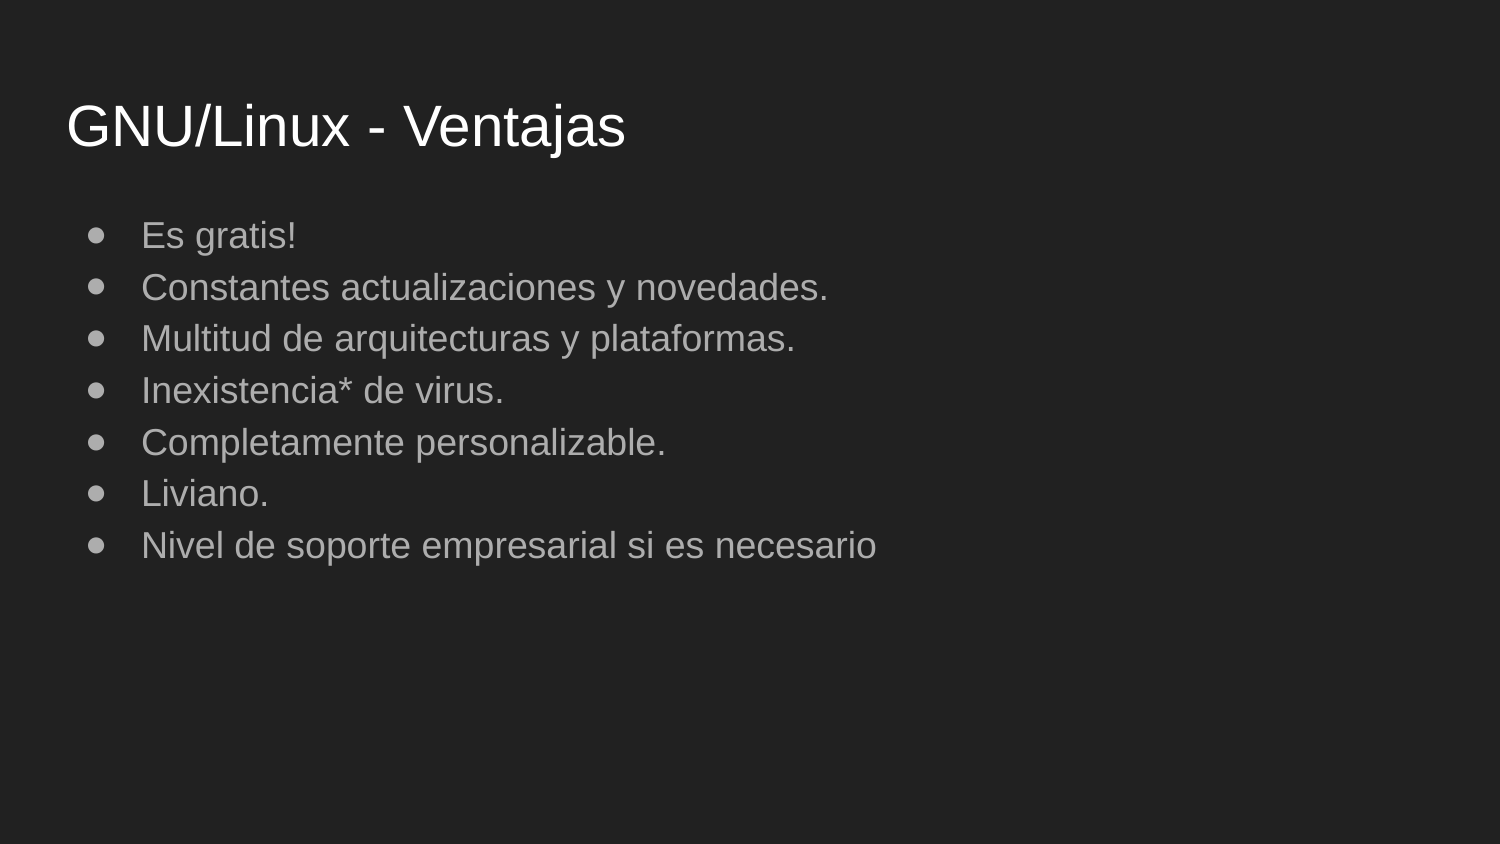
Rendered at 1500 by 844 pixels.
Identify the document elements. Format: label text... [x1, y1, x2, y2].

title GNU/Linux - Ventajas [51, 72, 1449, 167]
list Es gratis! Constantes actualizaciones y novedades. Multitud de arquitecturas y plataformas. Inexistencia* de virus. Completamente personalizable. Liviano. Nivel de soporte empresarial si es necesario [51, 189, 1449, 750]
